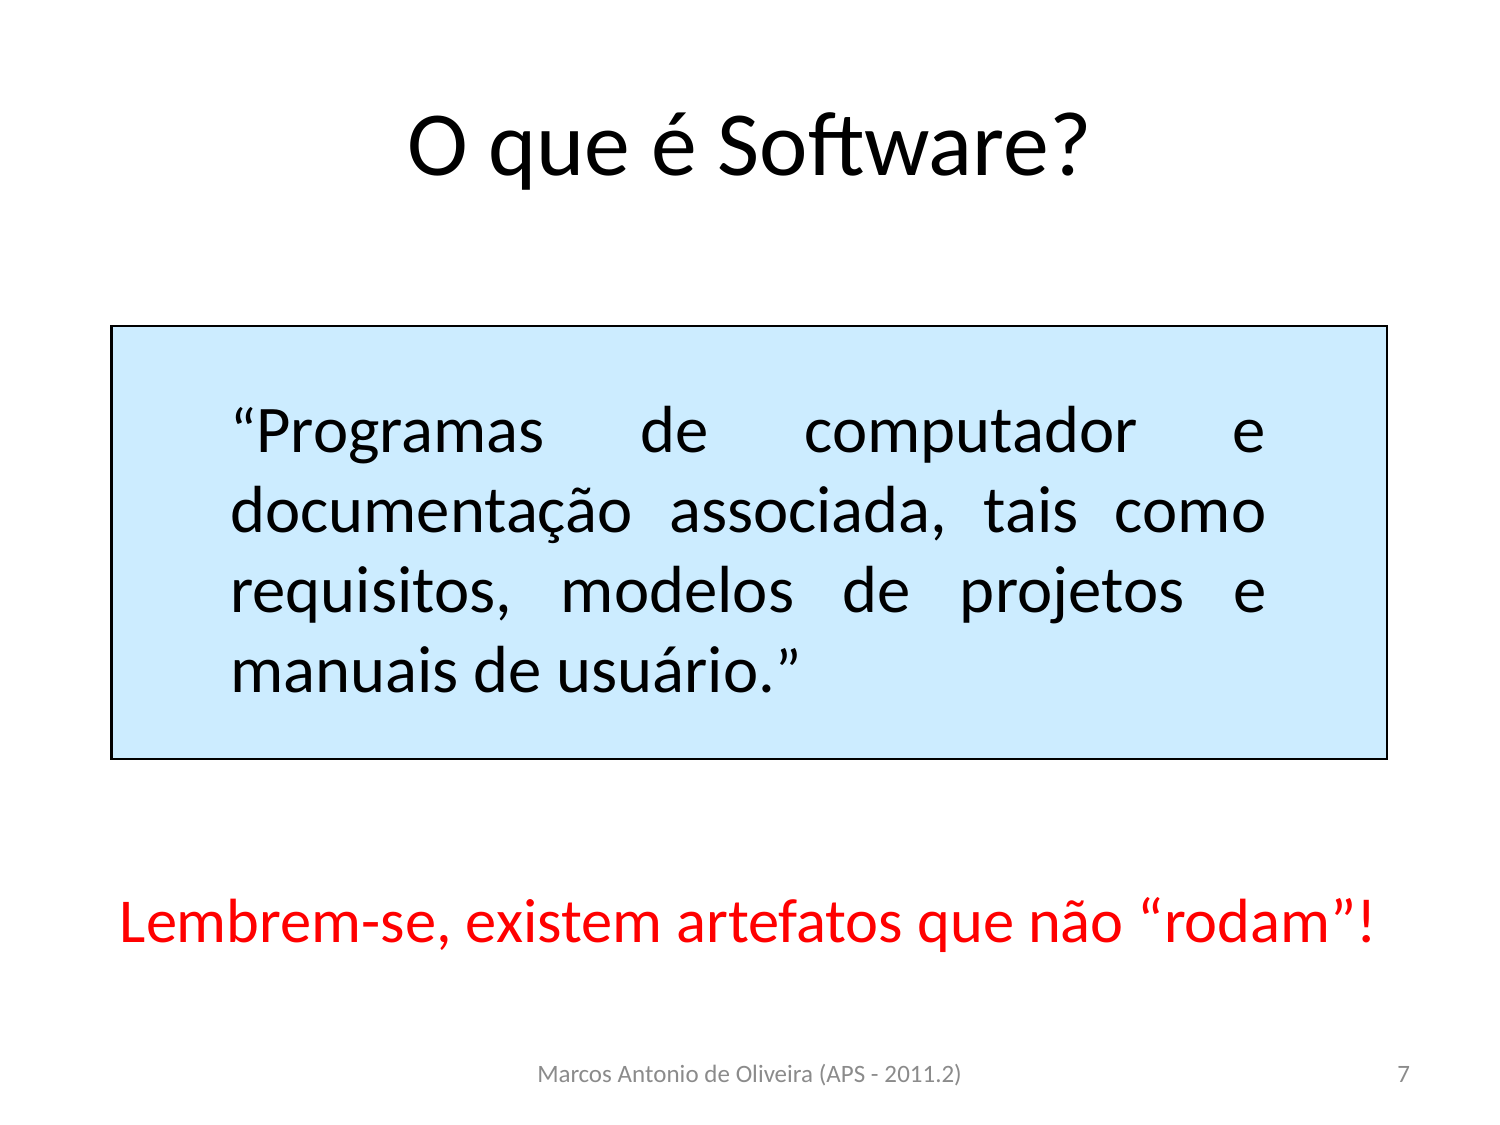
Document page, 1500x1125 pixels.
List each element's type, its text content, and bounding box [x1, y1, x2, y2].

slide_number <número> [1074, 1042, 1425, 1103]
text_box Lembrem-se, existem artefatos que não “rodam”! [98, 872, 1400, 962]
text_box [111, 325, 1388, 760]
title O que é Software? [75, 45, 1425, 233]
footer Marcos Antonio de Oliveira (APS - 2011.2) [512, 1042, 988, 1103]
text_box “Programas de computador e documentação associada, tais como requisitos, modelos de projetos e manuais de usuário.” [215, 378, 1282, 713]
